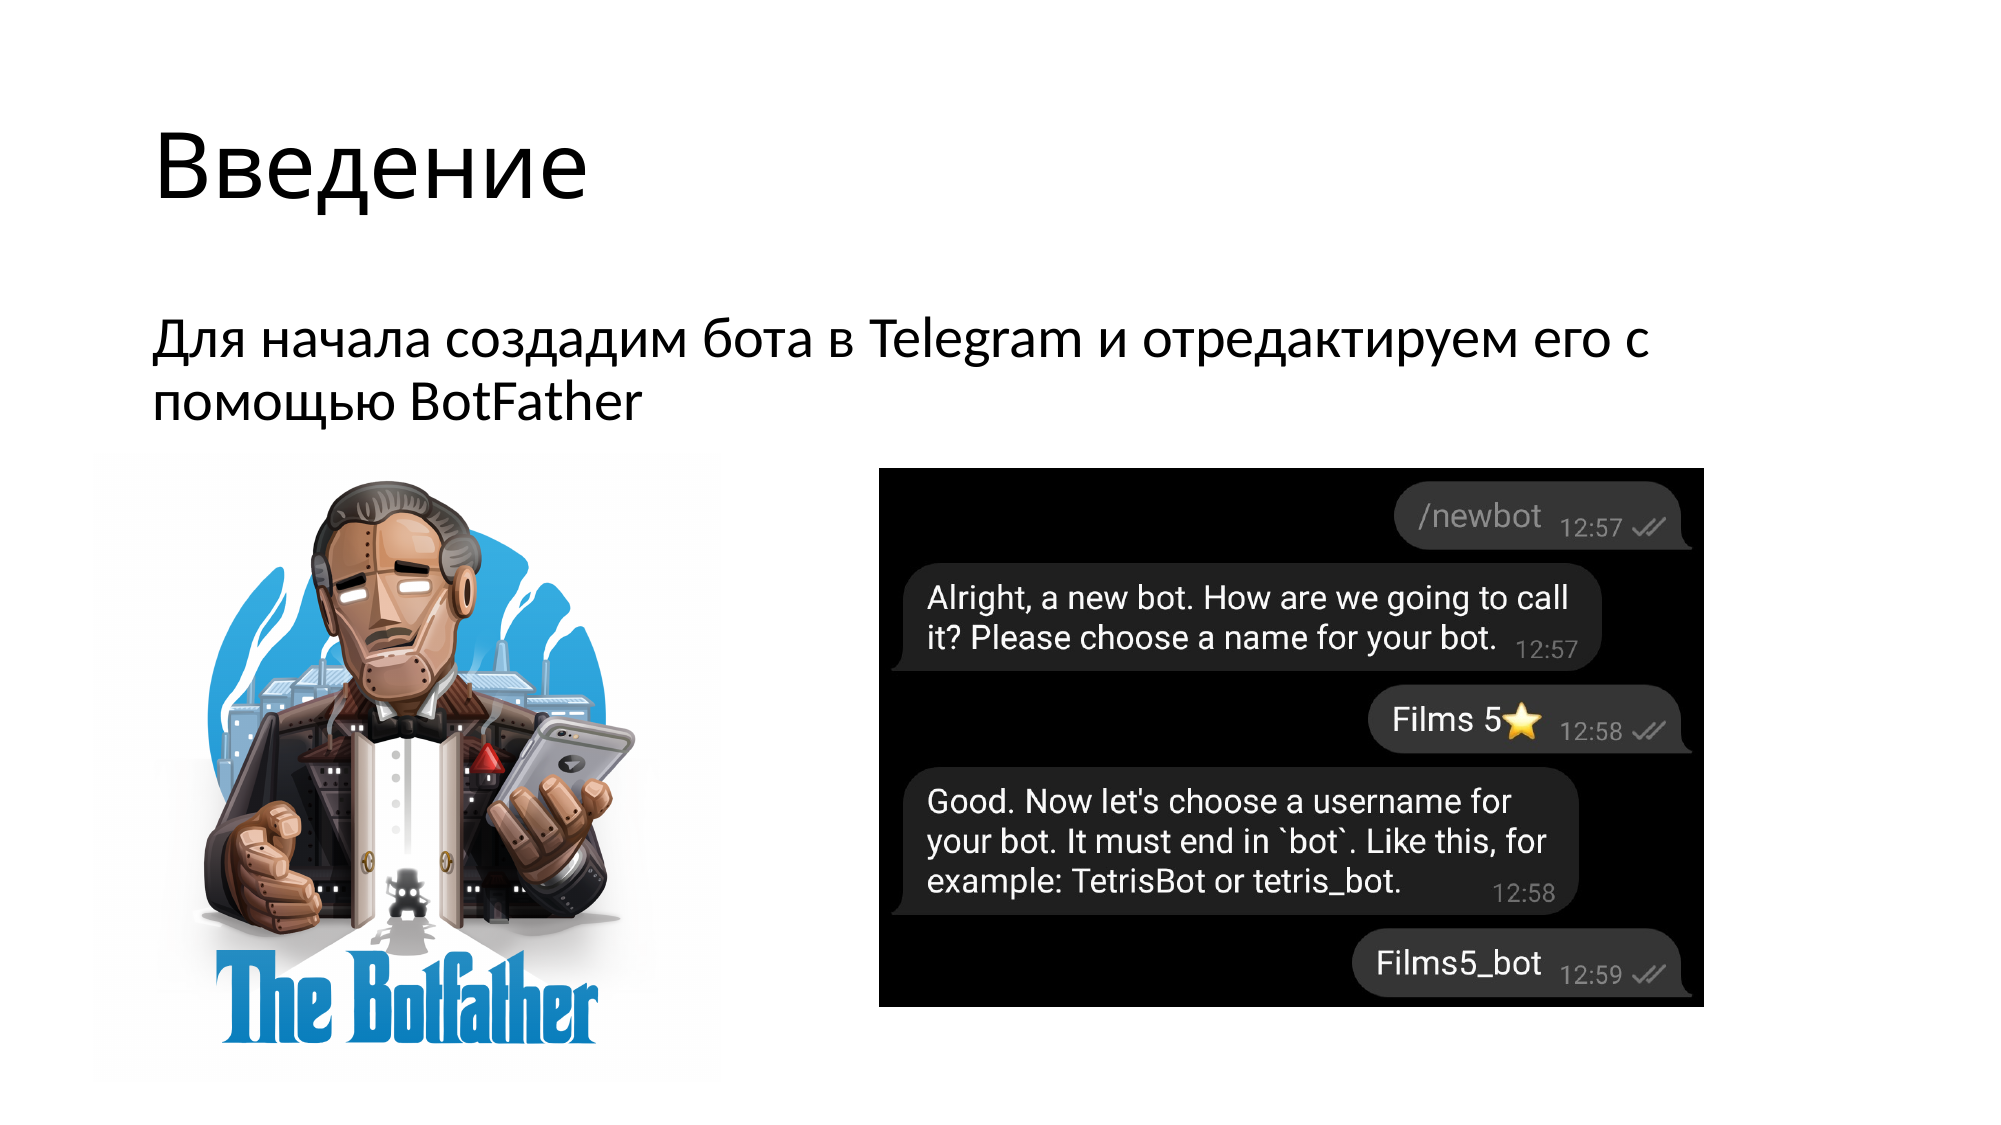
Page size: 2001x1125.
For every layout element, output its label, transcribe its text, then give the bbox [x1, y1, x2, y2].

picture [879, 469, 1704, 1007]
picture [93, 453, 721, 1082]
list Для начала создадим бота в Telegram и отредактируем его с помощью BotFather [137, 299, 1863, 639]
title Введение [137, 59, 1863, 278]
